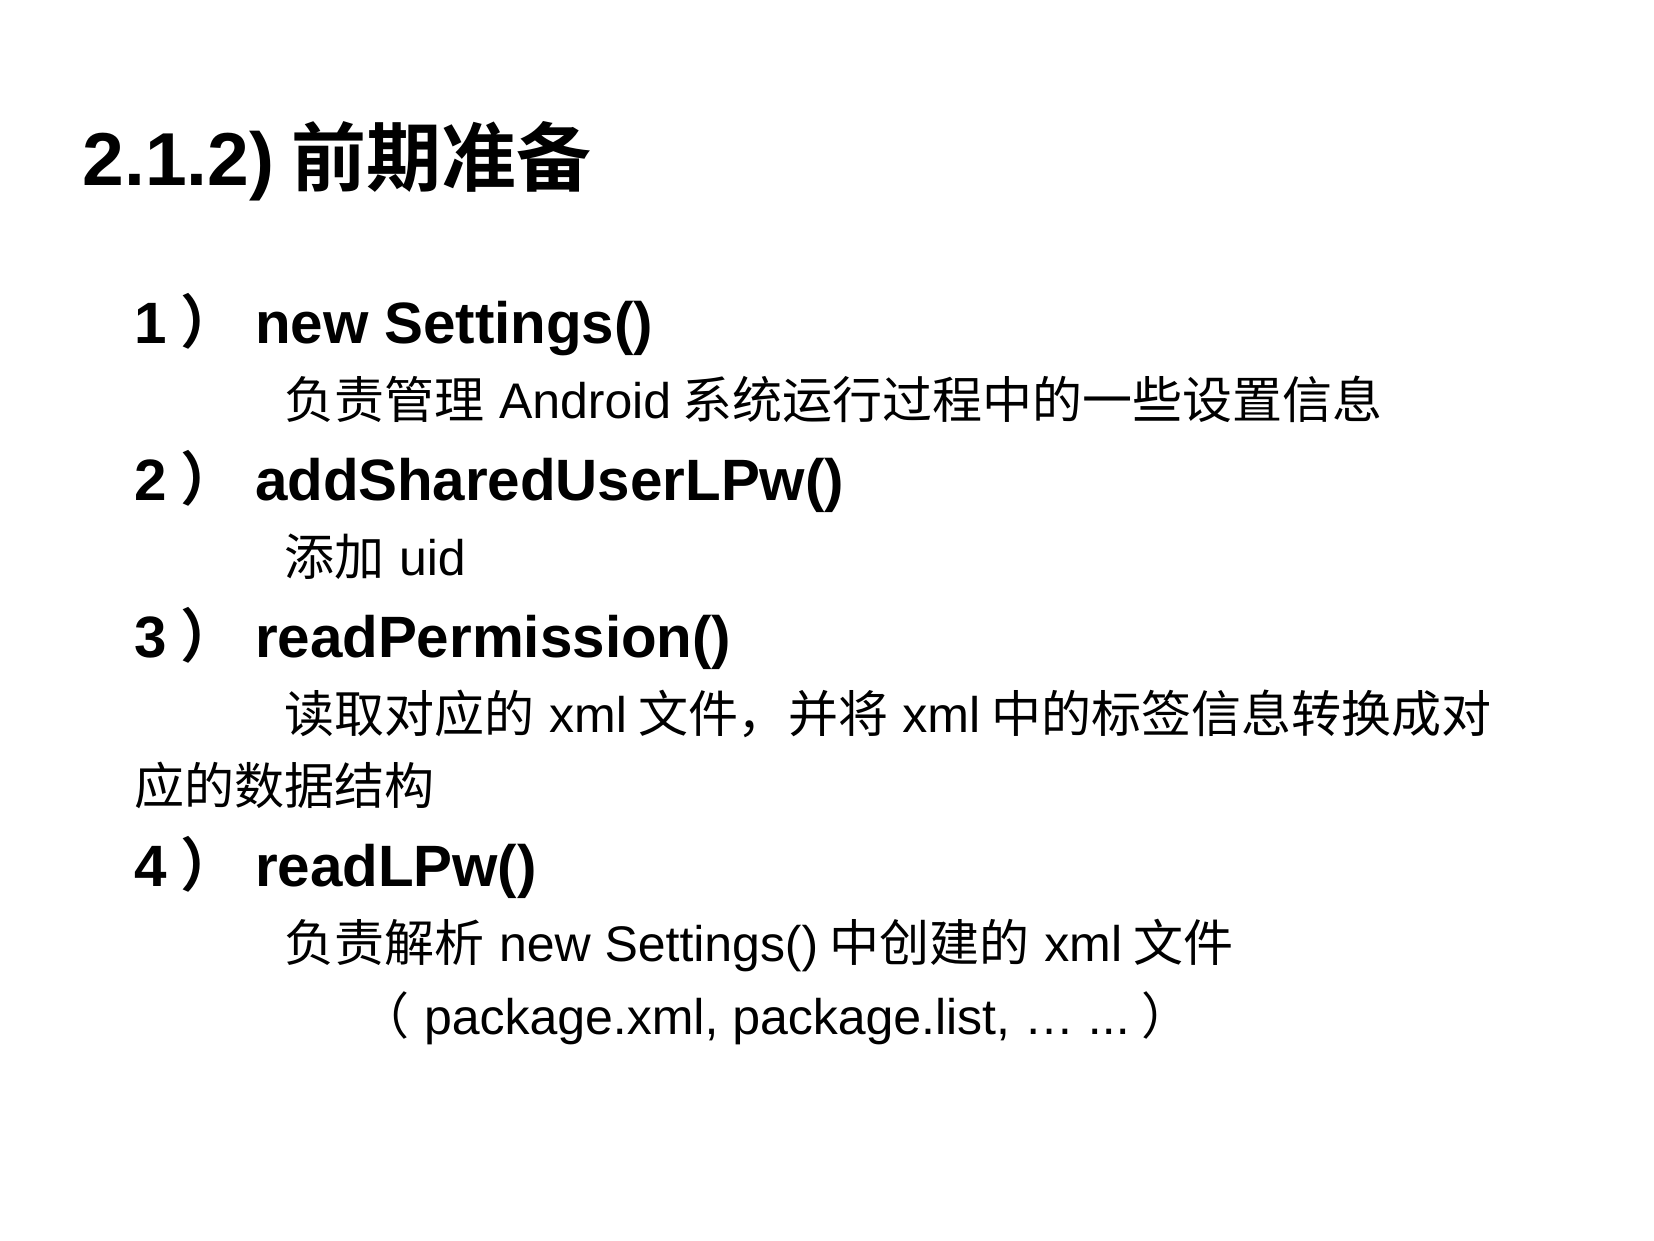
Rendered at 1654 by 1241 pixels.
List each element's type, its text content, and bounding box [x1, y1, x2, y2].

text_box 1）new Settings() 负责管理Android系统运行过程中的一些设置信息 2）addSharedUserLPw() 添加uid 3）readPermission() 读取对应的xml文件，并将xml中的标签信息转换成对应的数据结构 4）readLPw() 负责解析new Settings()中创建的xml文件 （package.xml, package.list, … ...） [120, 269, 1531, 1111]
title 2.1.2)前期准备 [82, 49, 1571, 257]
